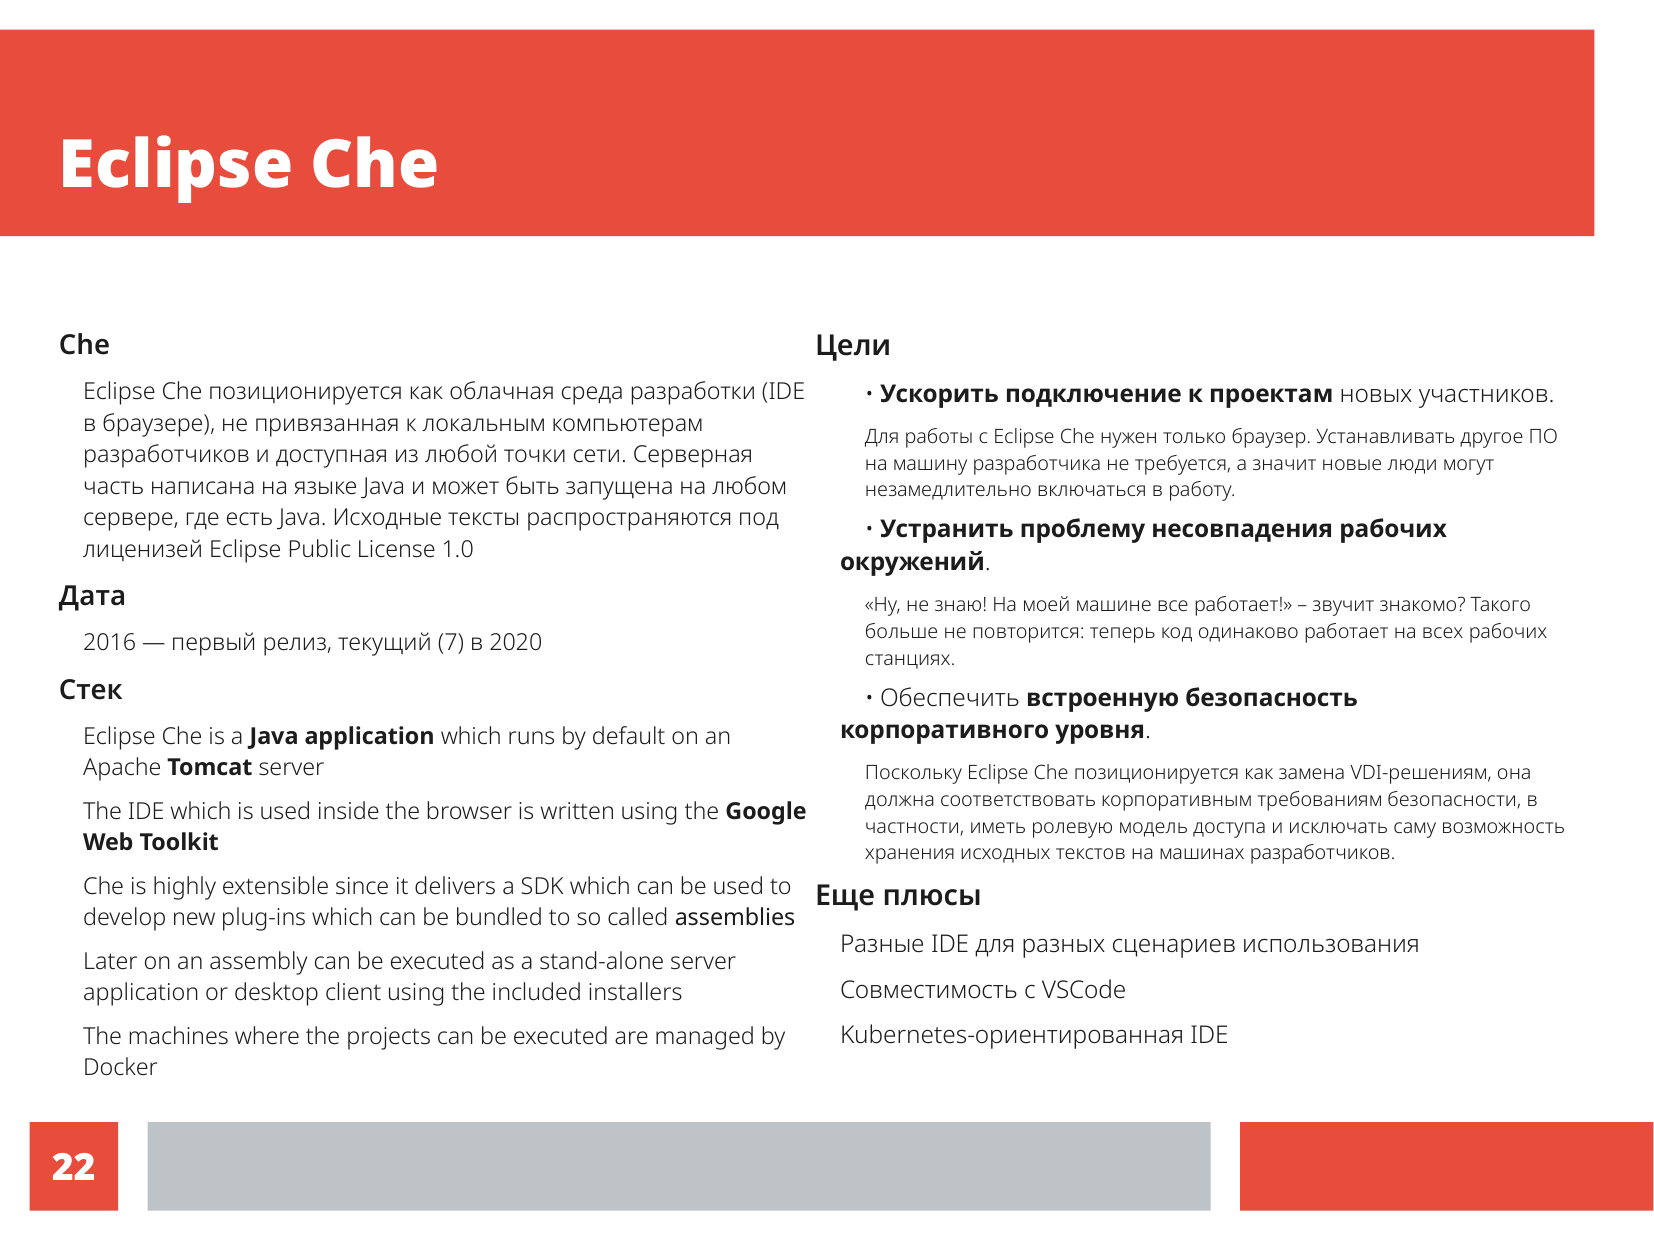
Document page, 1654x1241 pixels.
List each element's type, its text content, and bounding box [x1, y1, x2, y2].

list Цели • Ускорить подключение к проектам новых участников. Для работы с Eclipse Che нужен только браузер. Устанавливать другое ПО на машину разработчика не требуется, а значит новые люди могут незамедлительно включаться в работу. • Устранить проблему несовпадения рабочих окружений. «Ну, не знаю! На моей машине все работает!» – звучит знакомо? Такого больше не повторится: теперь код одинаково работает на всех рабочих станциях. • Обеспечить встроенную безопасность корпоративного уровня. Поскольку Eclipse Che позиционируется как замена VDI-решениям, она должна соответствовать корпоративным требованиям безопасности, в частности, иметь ролевую модель доступа и исключать саму возможность хранения исходных текстов на машинах разработчиков. Еще плюсы Разные IDE для разных сценариев использования Совместимость с VSCode Kubernetes-ориентированная IDE [814, 324, 1571, 1093]
list Che Eclipse Che позиционируется как облачная среда разработки (IDE в браузере), не привязанная к локальным компьютерам разработчиков и доступная из любой точки сети. Серверная часть написана на языке Java и может быть запущена на любом сервере, где есть Java. Исходные тексты распространяются под лиценизей Eclipse Public License 1.0 Дата 2016 — первый релиз, текущий (7) в 2020 Стек Eclipse Che is a Java application which runs by default on an Apache Tomcat server The IDE which is used inside the browser is written using the Google Web Toolkit Che is highly extensible since it delivers a SDK which can be used to develop new plug-ins which can be bundled to so called assemblies Later on an assembly can be executed as a stand-alone server application or desktop client using the included installers The machines where the projects can be executed are managed by Docker [59, 324, 814, 1093]
title Eclipse Che [59, 59, 1595, 207]
